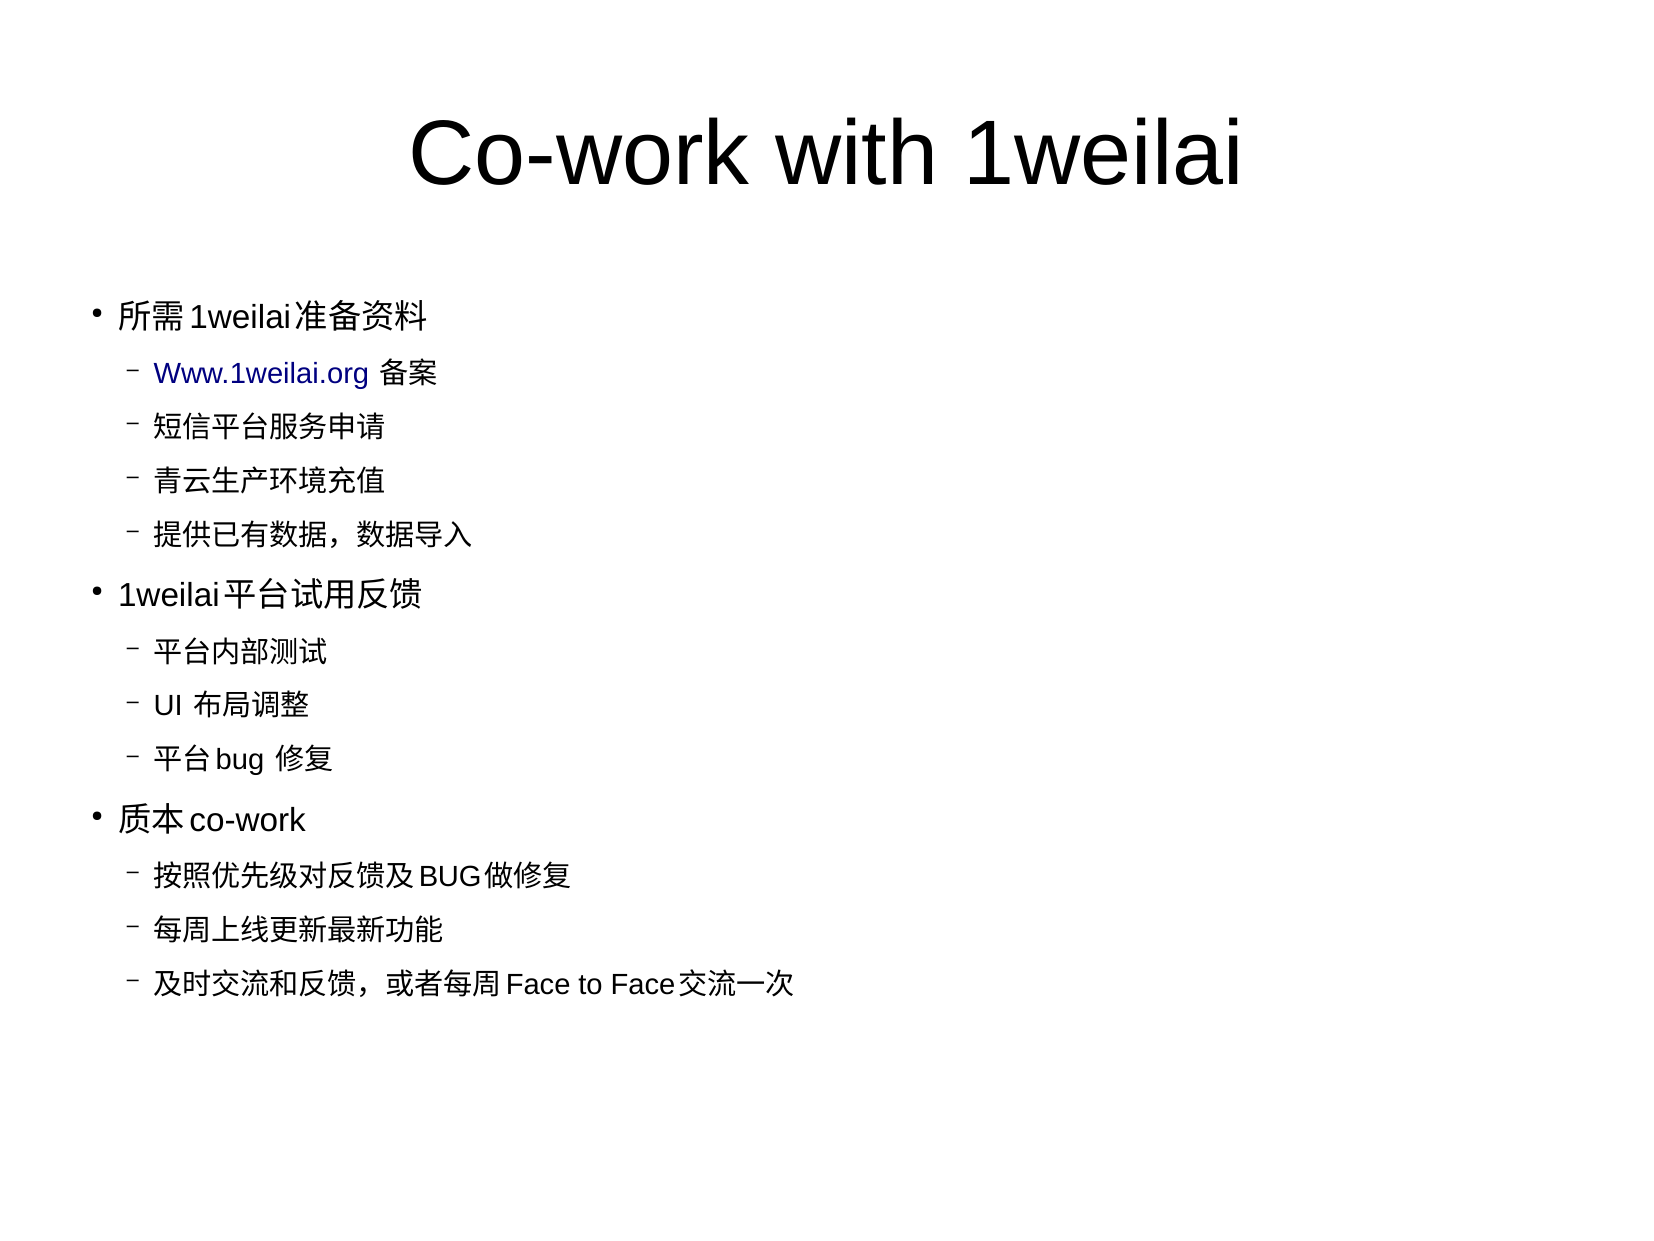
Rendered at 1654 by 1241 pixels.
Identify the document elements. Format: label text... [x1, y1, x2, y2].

title Co-work with 1weilai [82, 49, 1571, 257]
list 所需1weilai准备资料 Www.1weilai.org 备案 短信平台服务申请 青云生产环境充值 提供已有数据，数据导入 1weilai平台试用反馈 平台内部测试 UI 布局调整 平台bug 修复 质本co-work 按照优先级对反馈及BUG做修复 每周上线更新最新功能 及时交流和反馈，或者每周Face to Face交流一次 [82, 290, 1571, 1010]
